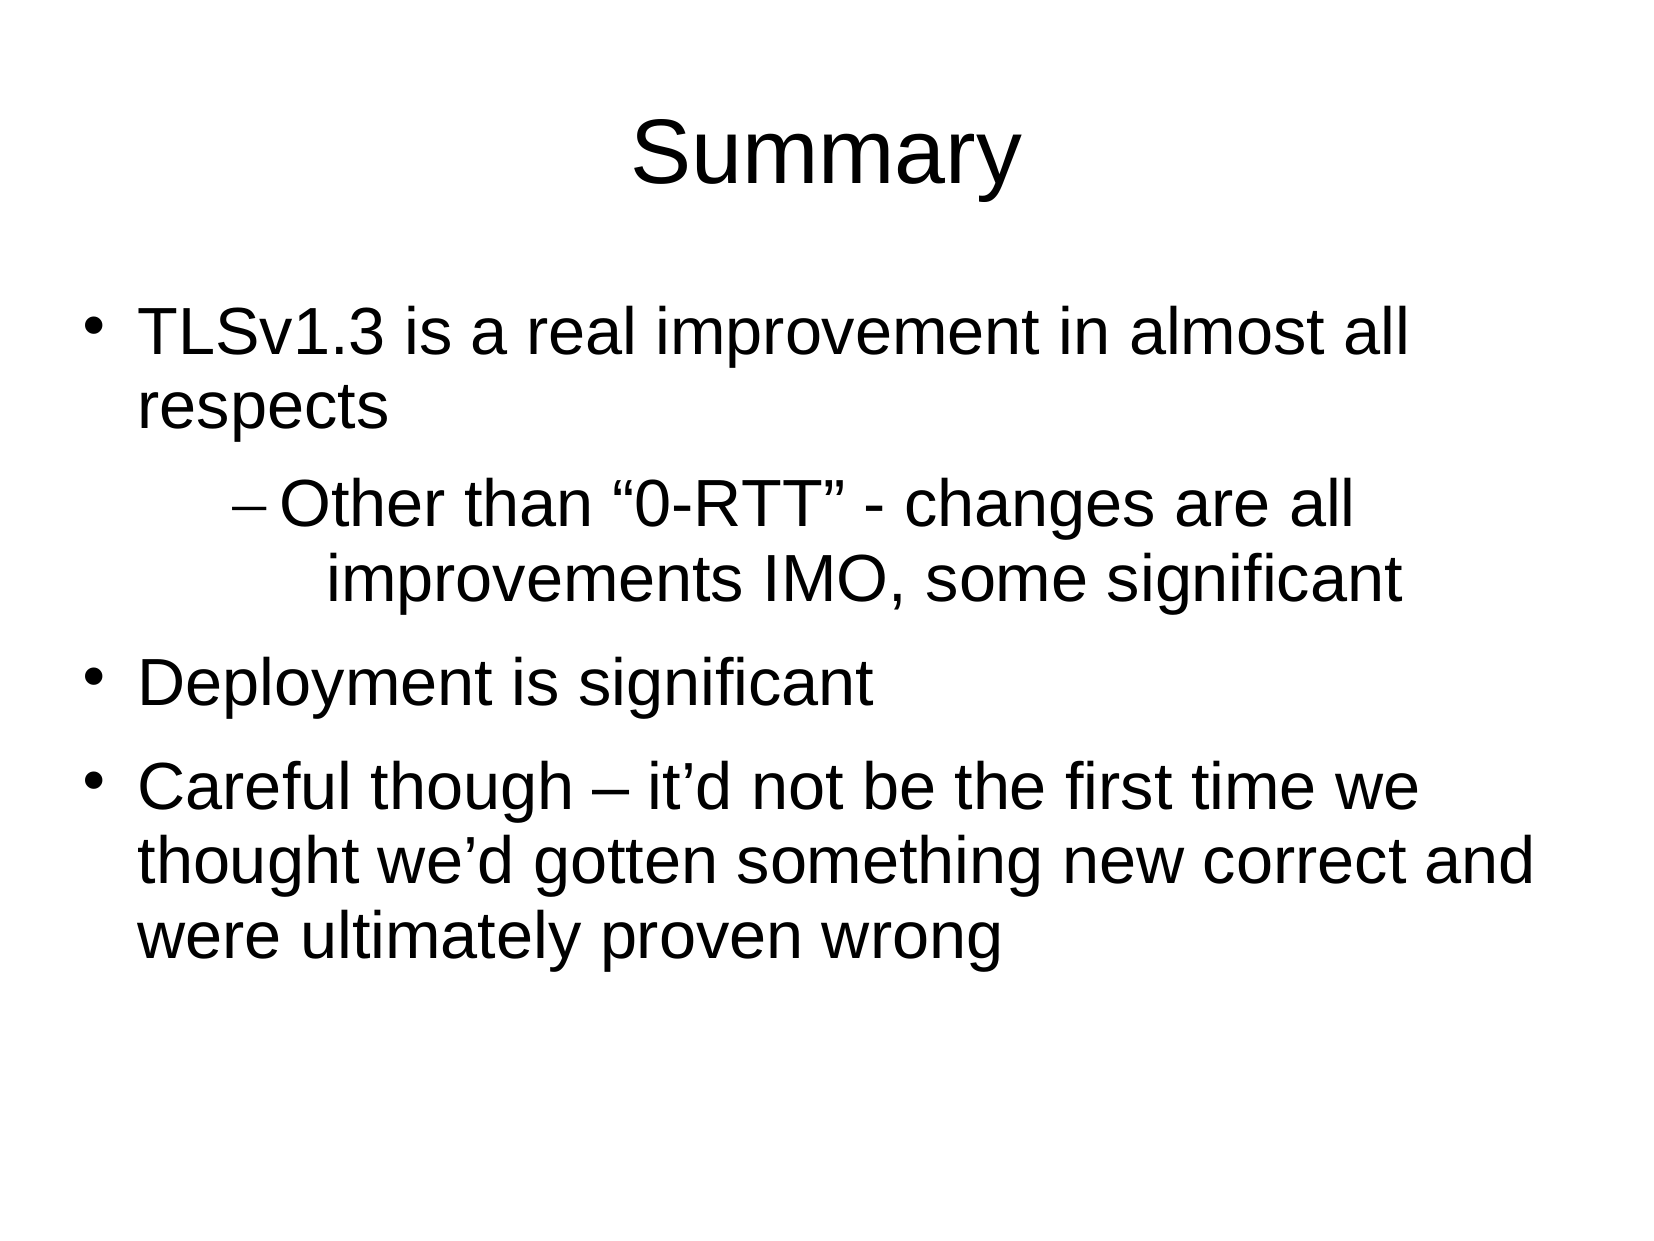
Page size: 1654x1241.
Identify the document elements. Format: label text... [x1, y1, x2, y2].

list TLSv1.3 is a real improvement in almost all respects Other than “0-RTT” - changes are all improvements IMO, some significant Deployment is significant Careful though – it’d not be the first time we thought we’d gotten something new correct and were ultimately proven wrong [82, 290, 1571, 1158]
title Summary [82, 49, 1571, 257]
